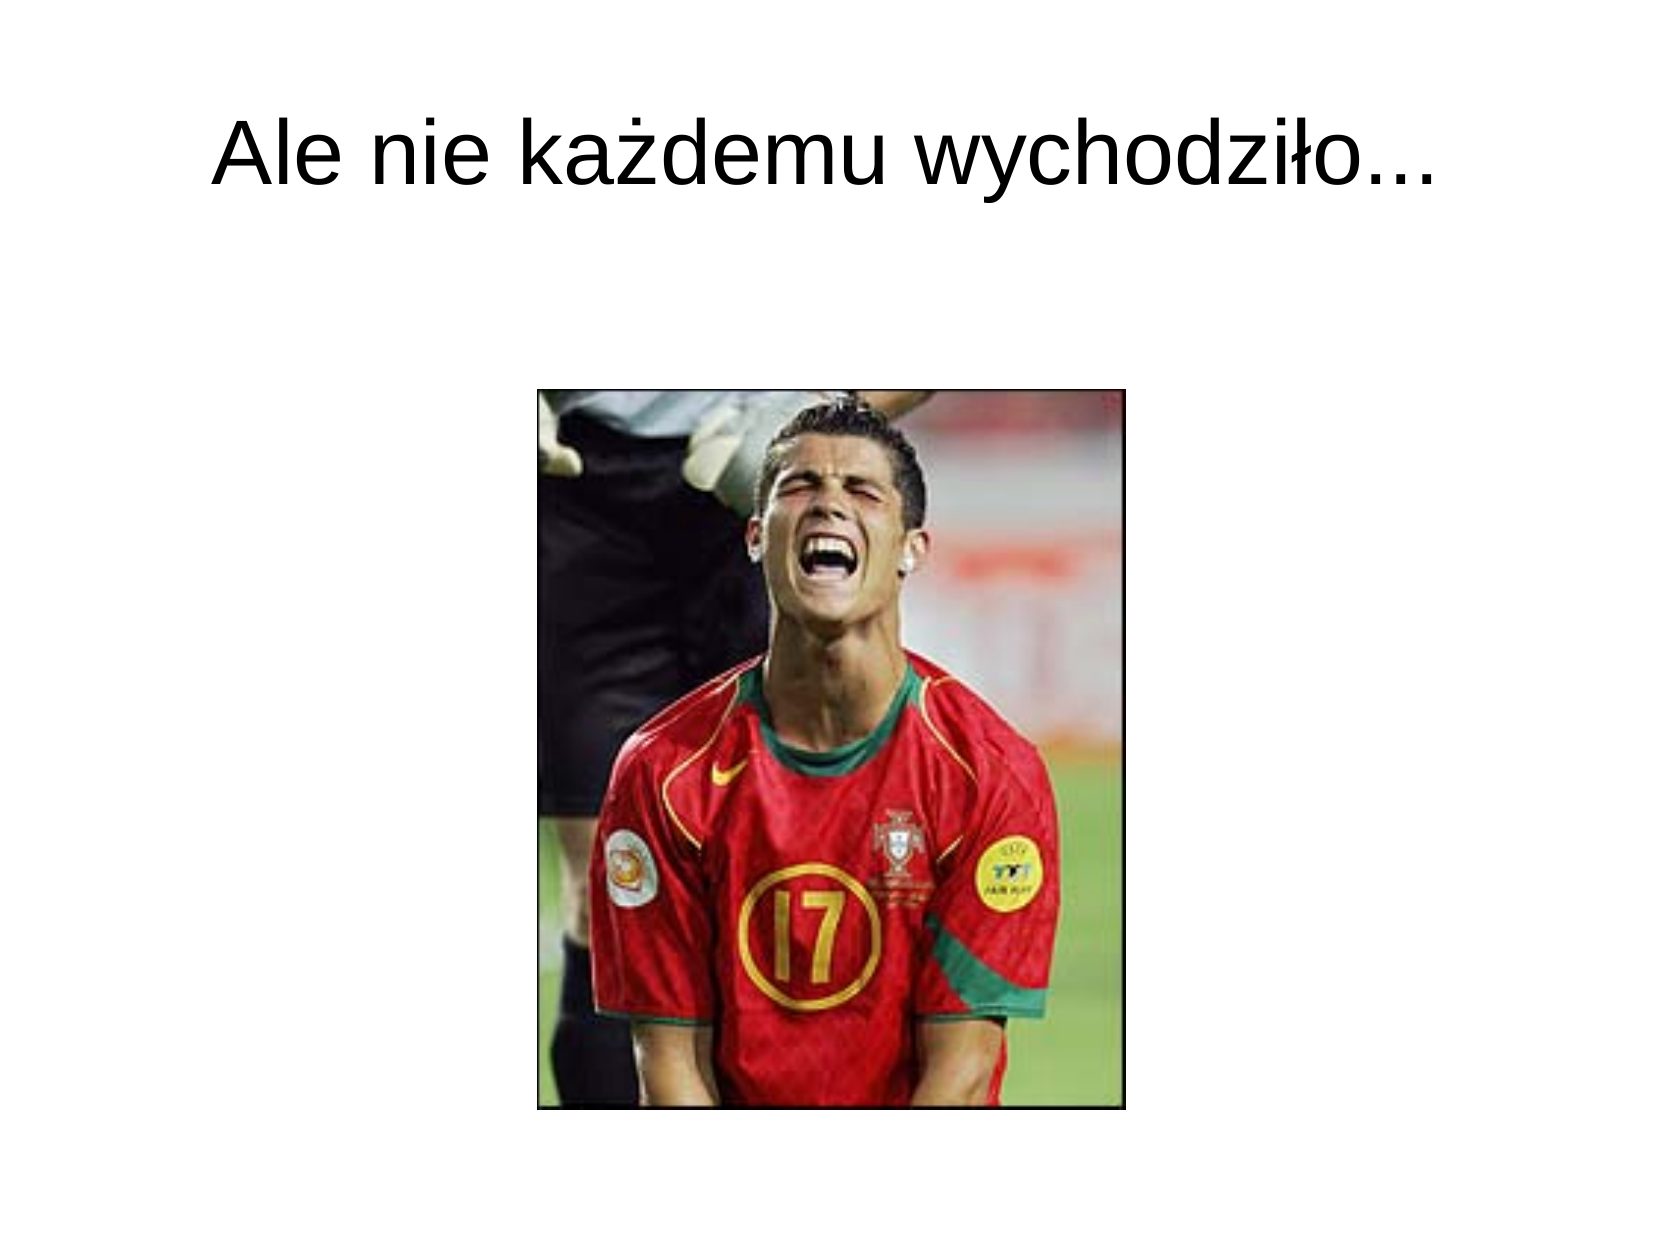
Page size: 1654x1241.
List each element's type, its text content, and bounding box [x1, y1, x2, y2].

picture [537, 389, 1126, 1110]
title Ale nie każdemu wychodziło... [82, 49, 1571, 257]
